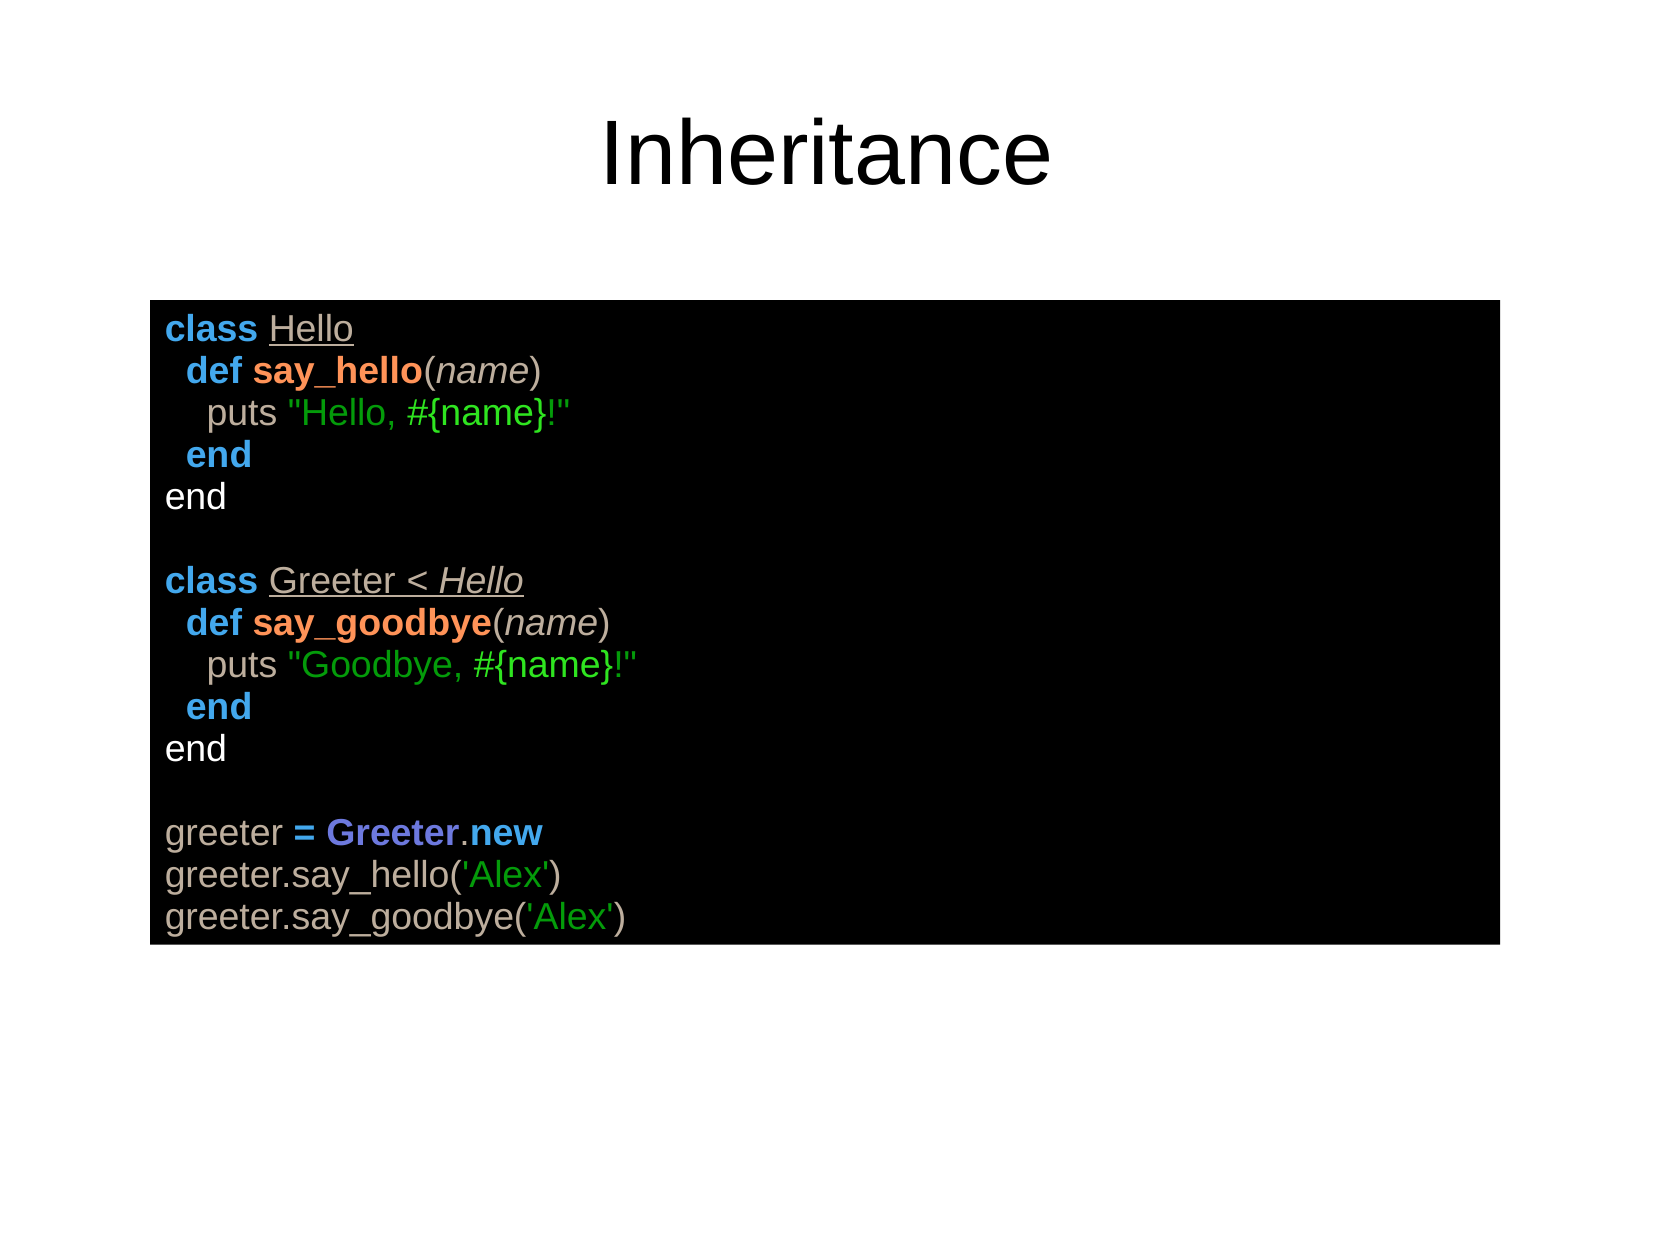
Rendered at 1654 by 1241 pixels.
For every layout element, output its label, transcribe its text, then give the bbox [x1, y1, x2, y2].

text_box class Hello def say_hello(name) puts "Hello, #{name}!" end end class Greeter < Hello def say_goodbye(name) puts "Goodbye, #{name}!" end end greeter = Greeter.new greeter.say_hello('Alex') greeter.say_goodbye('Alex') [150, 300, 1501, 945]
title Inheritance [82, 49, 1571, 257]
